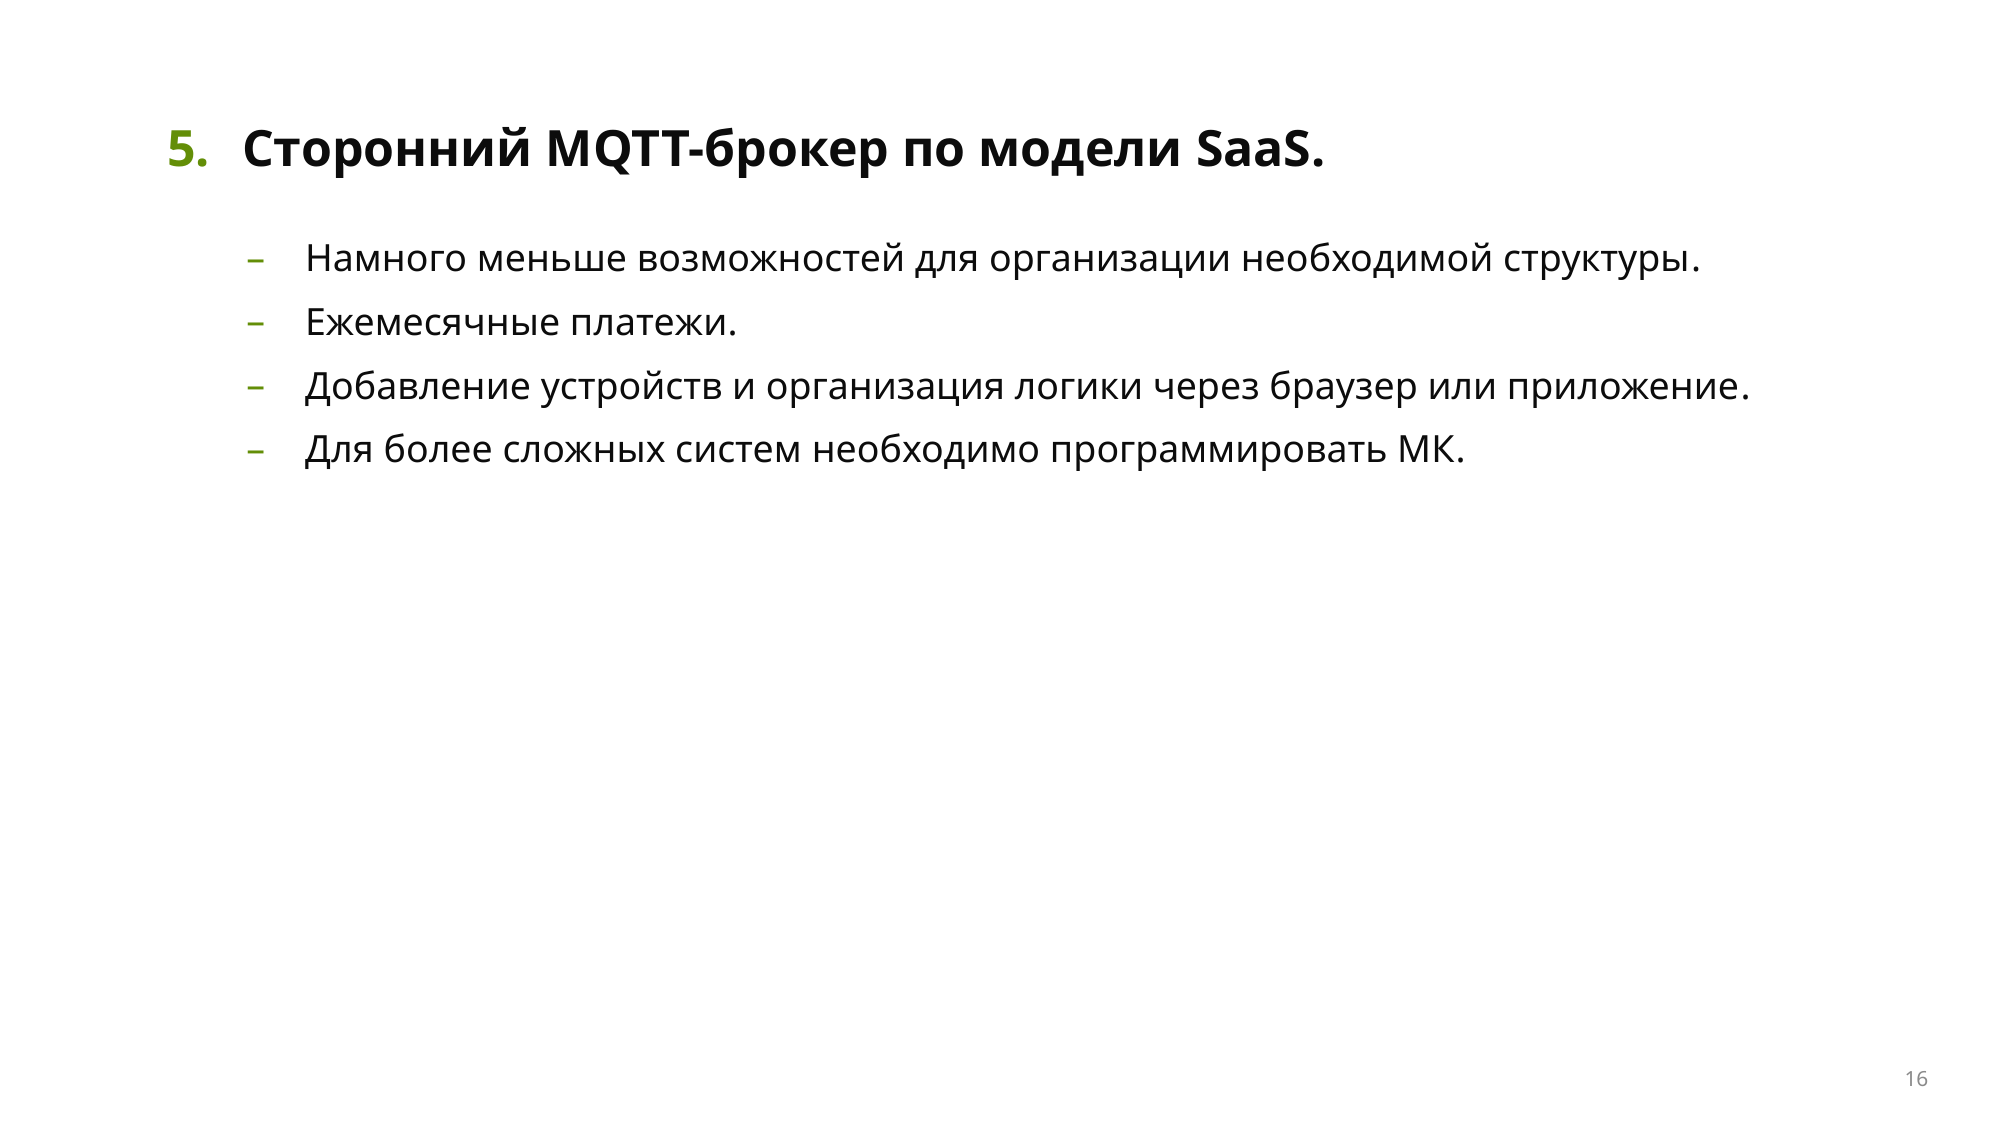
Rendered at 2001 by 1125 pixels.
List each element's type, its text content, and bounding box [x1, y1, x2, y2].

slide_number <номер> [1832, 1034, 2000, 1125]
text_box Намного меньше возможностей для организации необходимой структуры. Ежемесячные платежи. Добавление устройств и организация логики через браузер или приложение. Для более сложных систем необходимо программировать МК. [152, 226, 1850, 554]
text_box Сторонний MQTT-брокер по модели SaaS. [152, 108, 1850, 199]
